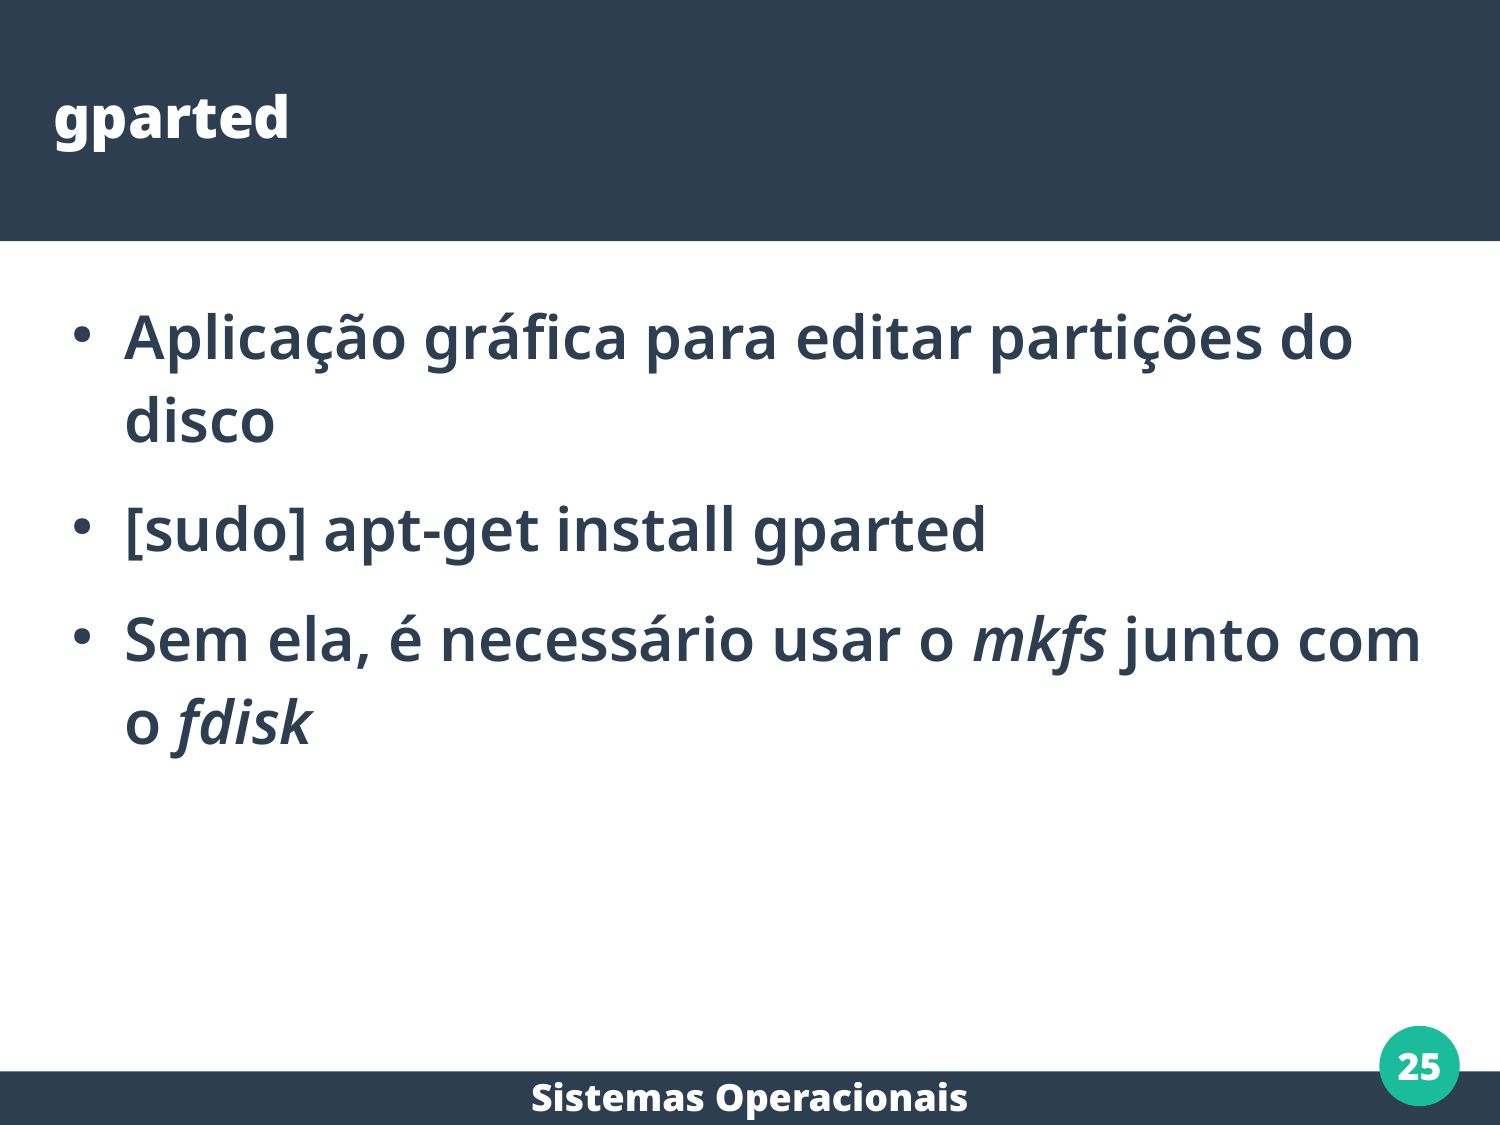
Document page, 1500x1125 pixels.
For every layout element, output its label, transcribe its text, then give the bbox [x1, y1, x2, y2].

title gparted [53, 44, 1447, 188]
list Aplicação gráfica para editar partições do disco [sudo] apt-get install gparted Sem ela, é necessário usar o mkfs junto com o fdisk [53, 294, 1447, 1045]
